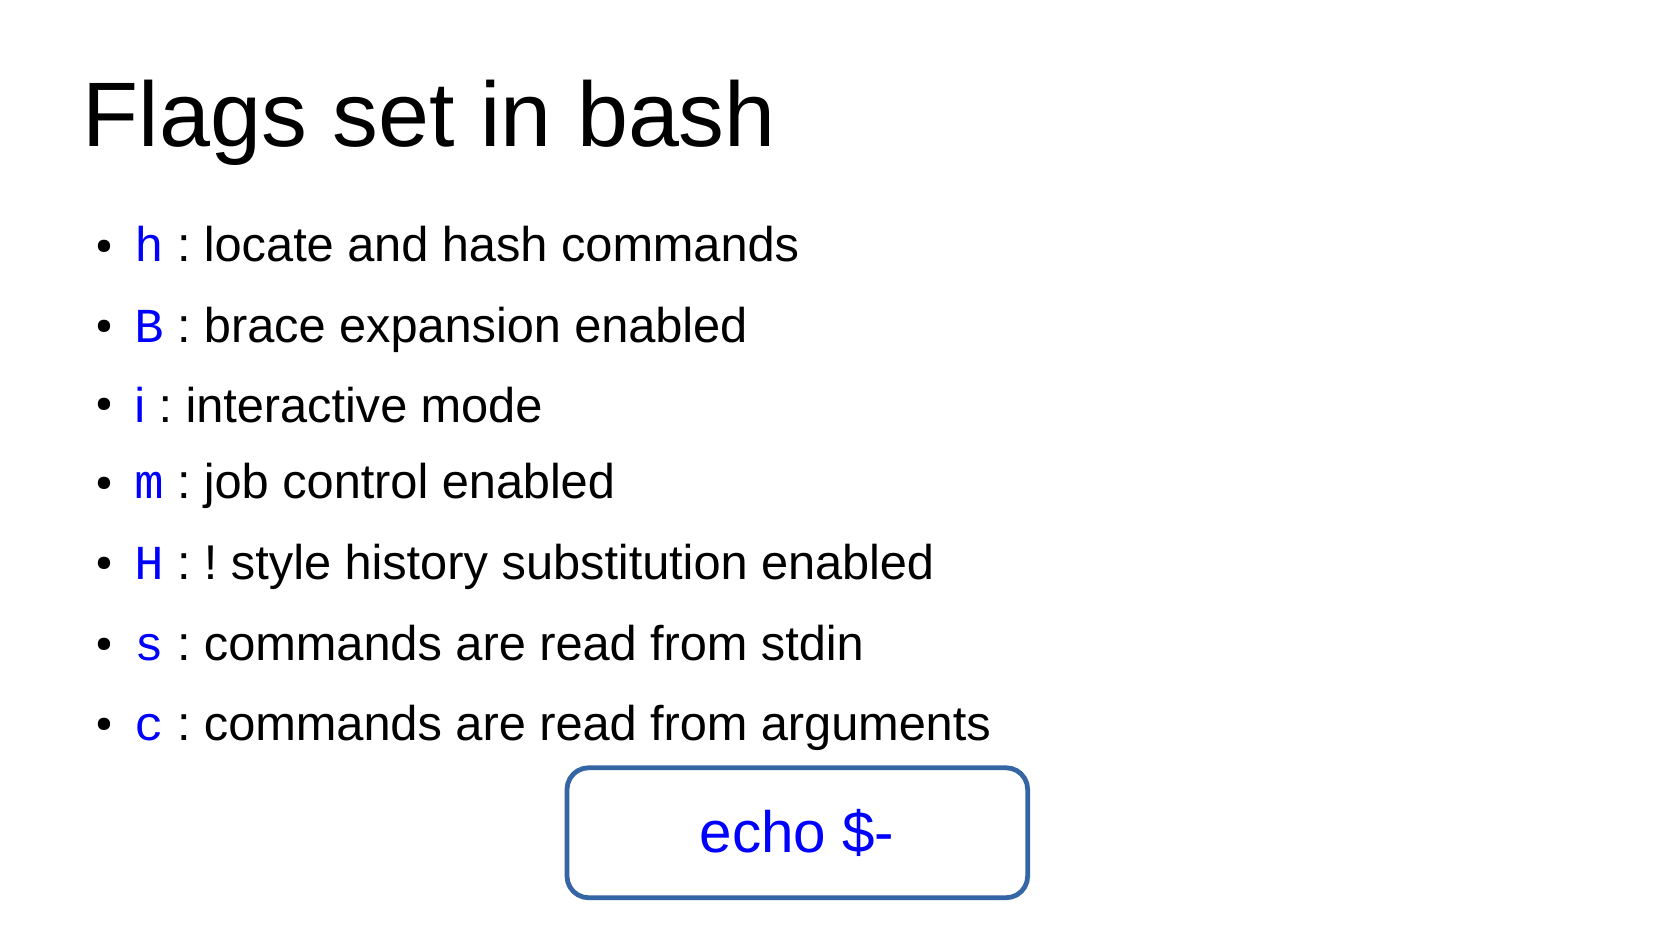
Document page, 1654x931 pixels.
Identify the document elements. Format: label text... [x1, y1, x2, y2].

list h : locate and hash commands B : brace expansion enabled i : interactive mode m : job control enabled H : ! style history substitution enabled s : commands are read from stdin c : commands are read from arguments [82, 217, 1571, 758]
text_box echo $- [566, 767, 1028, 898]
title Flags set in bash [82, 37, 1571, 193]
